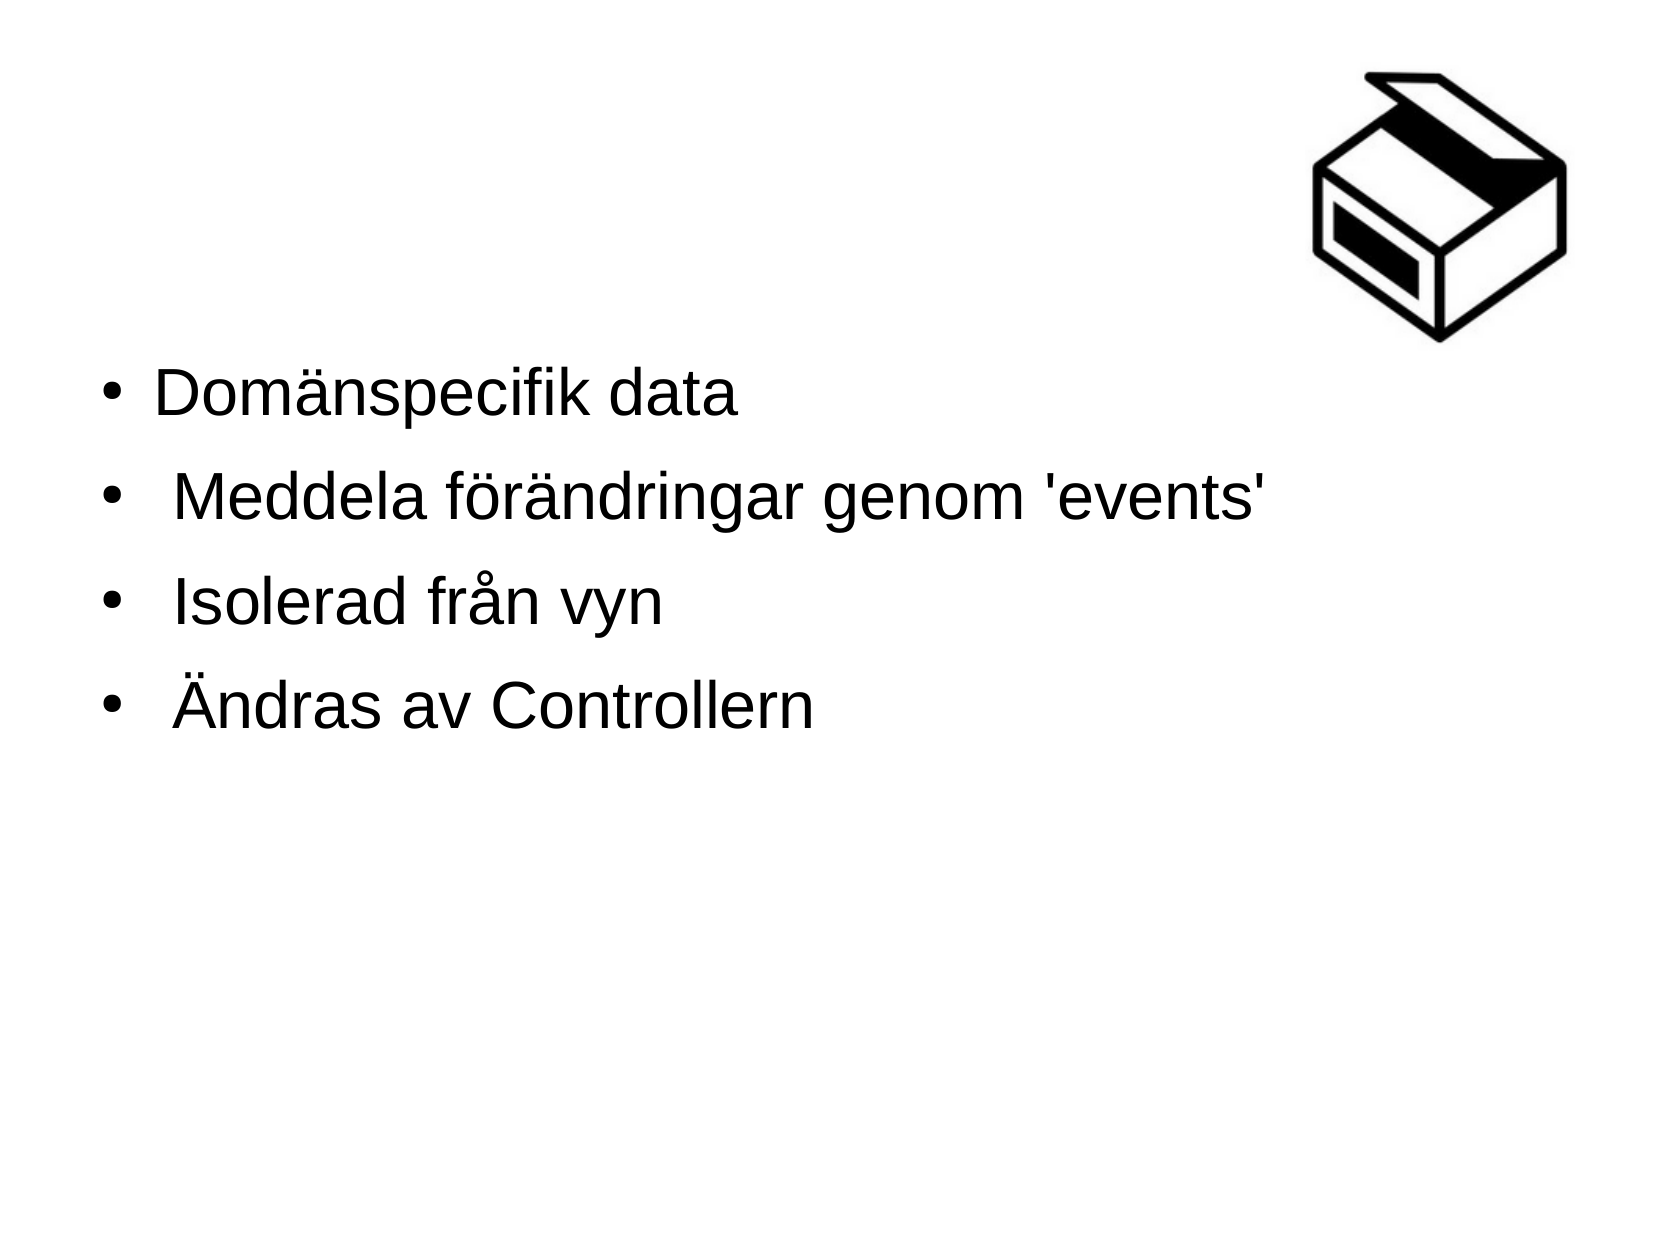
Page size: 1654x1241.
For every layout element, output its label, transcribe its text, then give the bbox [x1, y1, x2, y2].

list Domänspecifik data Meddela förändringar genom 'events' Isolerad från vyn Ändras av Controllern [82, 355, 1571, 1075]
picture [1305, 44, 1584, 363]
